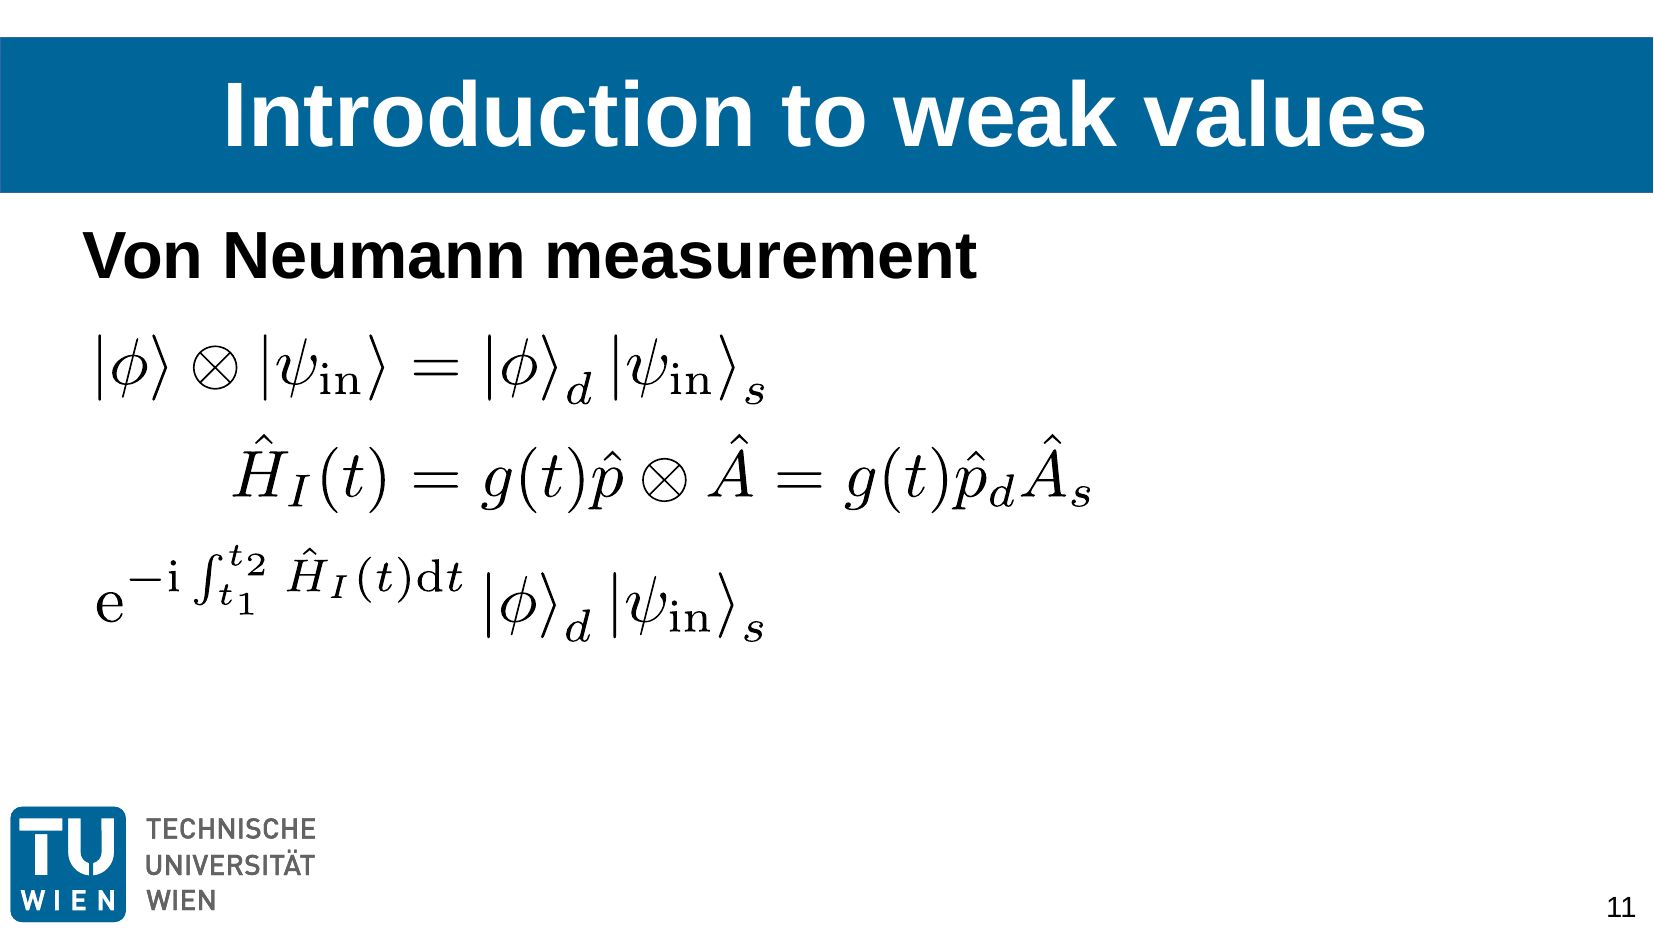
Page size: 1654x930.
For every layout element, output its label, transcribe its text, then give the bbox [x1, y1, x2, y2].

list Von Neumann measurement [82, 217, 1571, 757]
title Introduction to weak values [0, 37, 1653, 193]
picture [93, 314, 772, 416]
picture [77, 424, 1110, 696]
